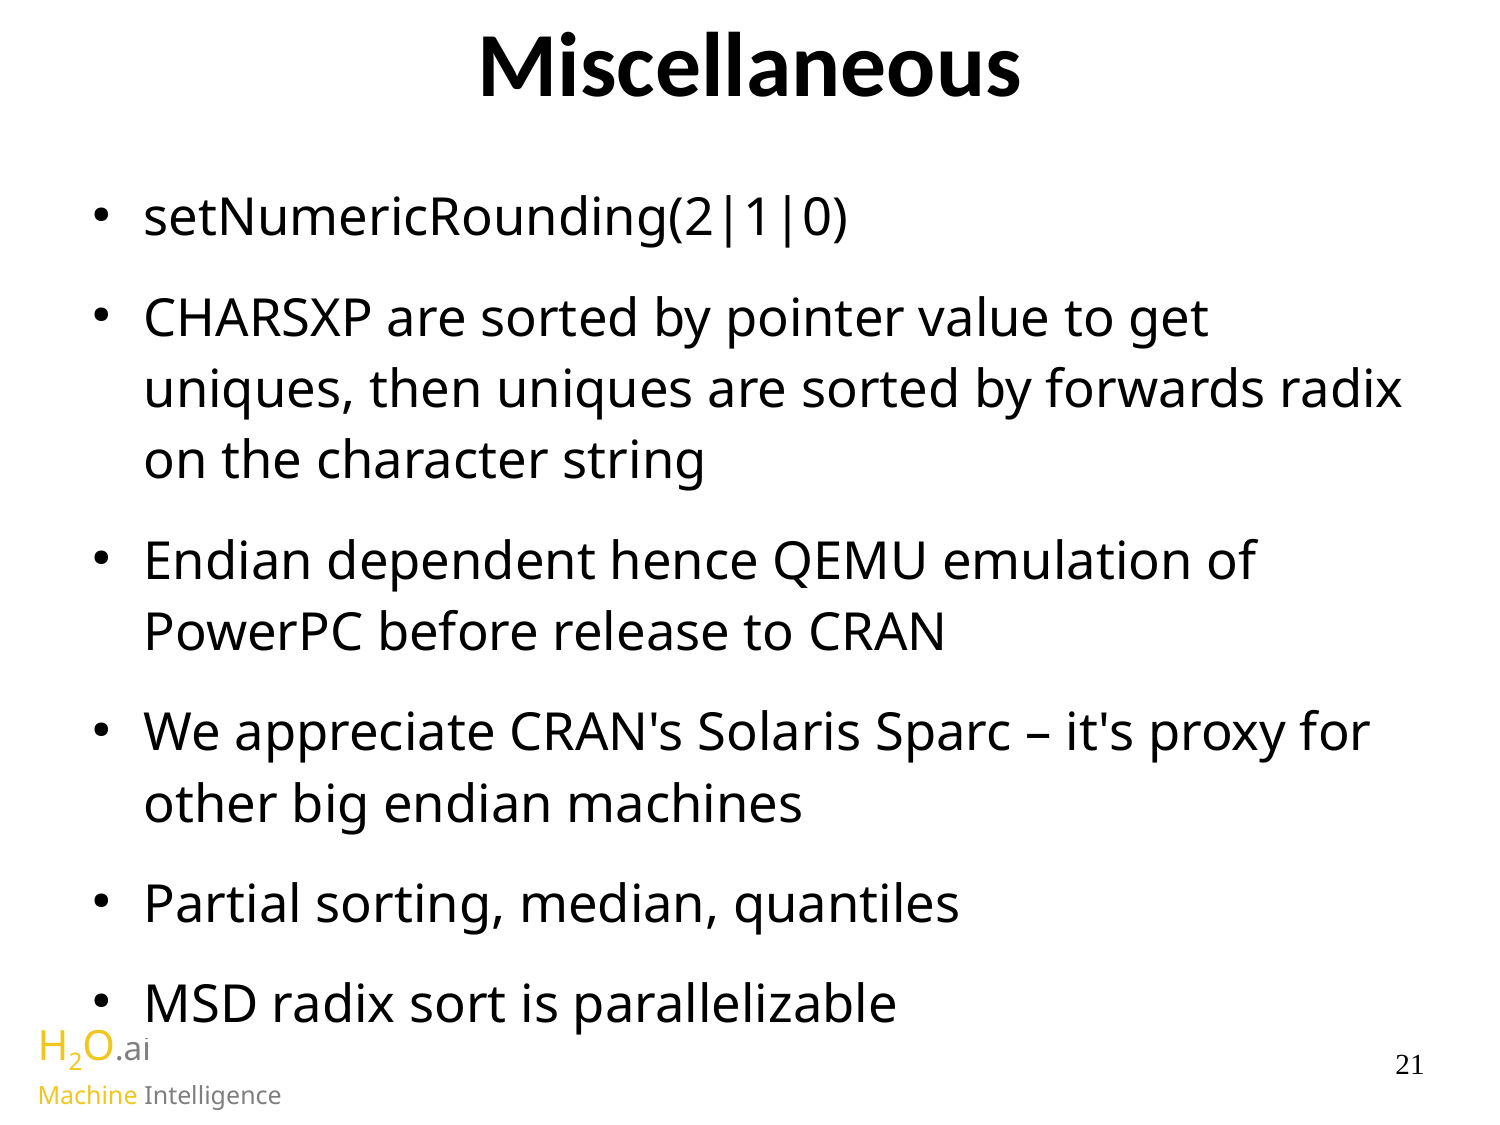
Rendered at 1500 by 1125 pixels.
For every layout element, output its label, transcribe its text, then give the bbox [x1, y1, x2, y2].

title Miscellaneous [75, 0, 1425, 179]
list setNumericRounding(2|1|0) CHARSXP are sorted by pointer value to get uniques, then uniques are sorted by forwards radix on the character string Endian dependent hence QEMU emulation of PowerPC before release to CRAN We appreciate CRAN's Solaris Sparc – it's proxy for other big endian machines Partial sorting, median, quantiles MSD radix sort is parallelizable [75, 179, 1425, 1043]
